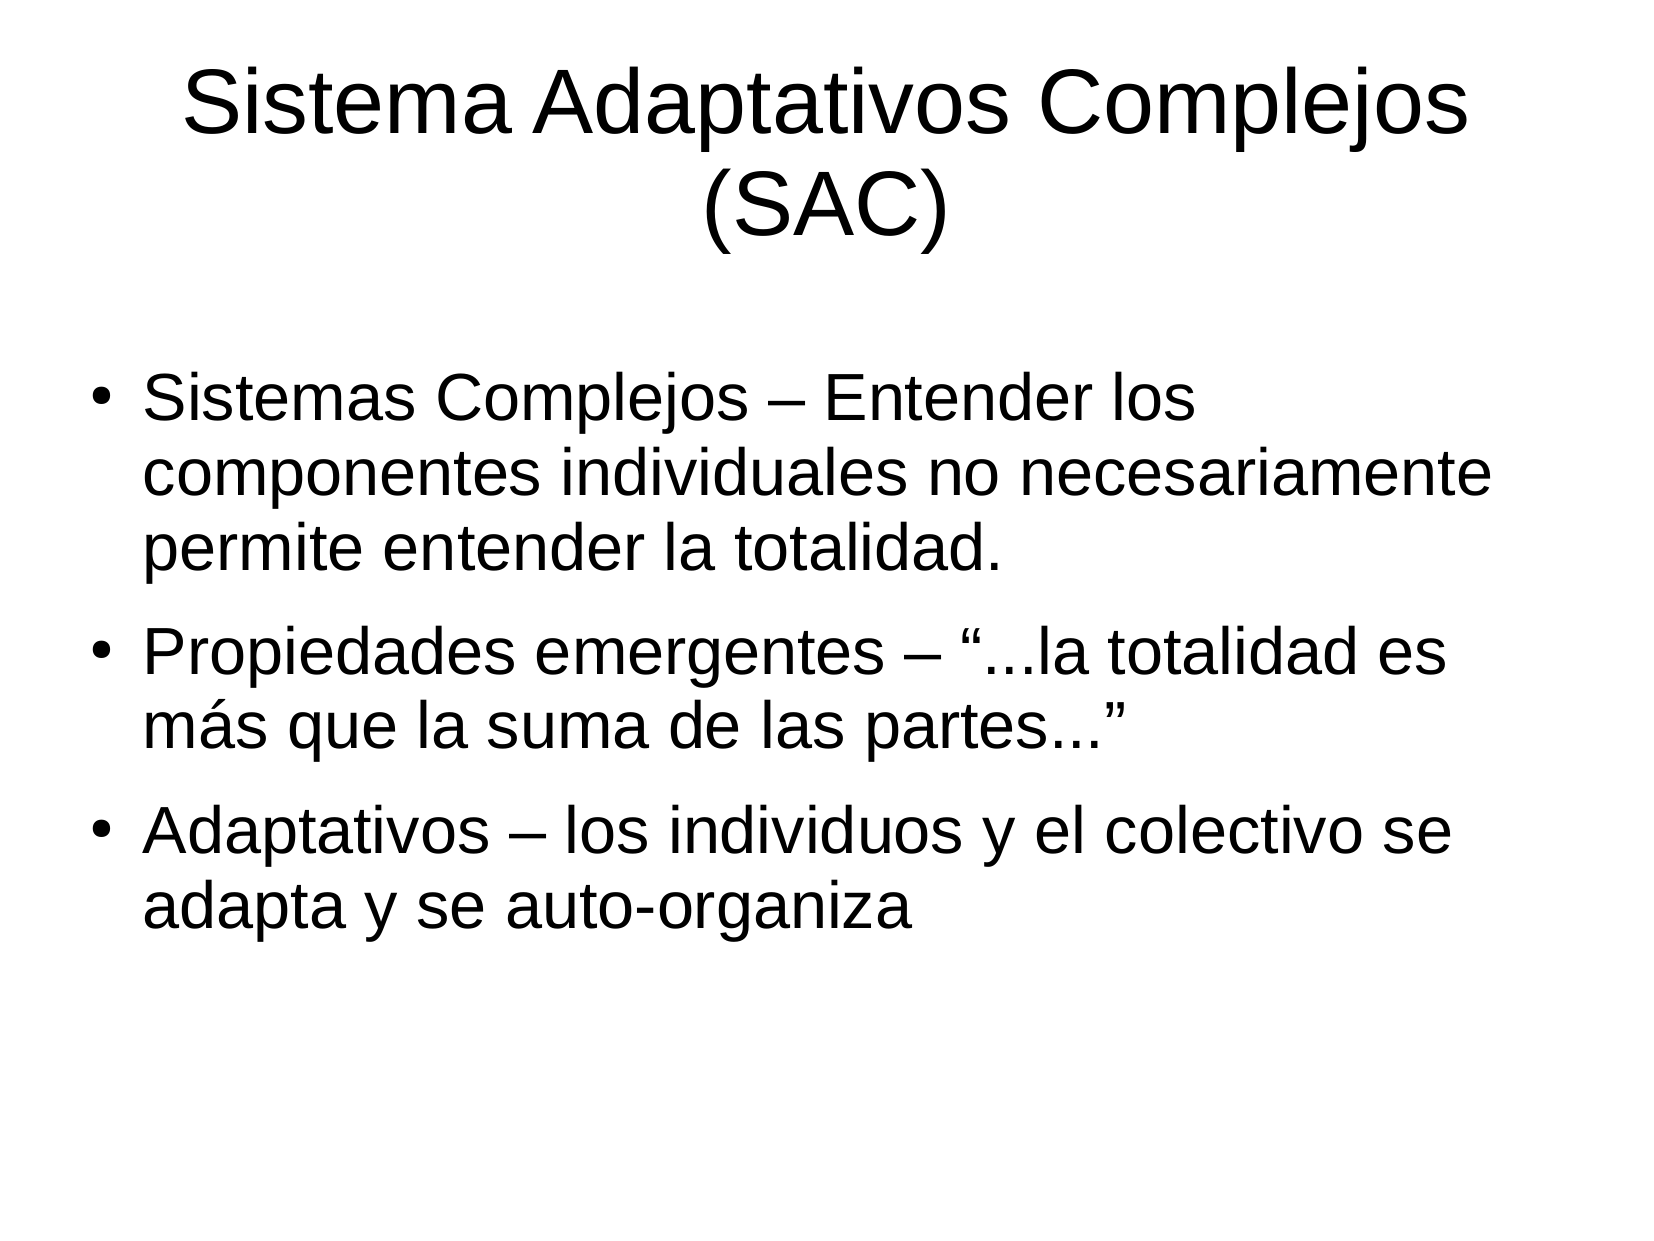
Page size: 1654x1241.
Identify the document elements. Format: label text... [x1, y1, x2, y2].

list Sistemas Complejos – Entender los componentes individuales no necesariamente permite entender la totalidad. Propiedades emergentes – “...la totalidad es más que la suma de las partes...” Adaptativos – los individuos y el colectivo se adapta y se auto-organiza [71, 360, 1561, 1080]
title Sistema Adaptativos Complejos (SAC) [82, 49, 1571, 257]
